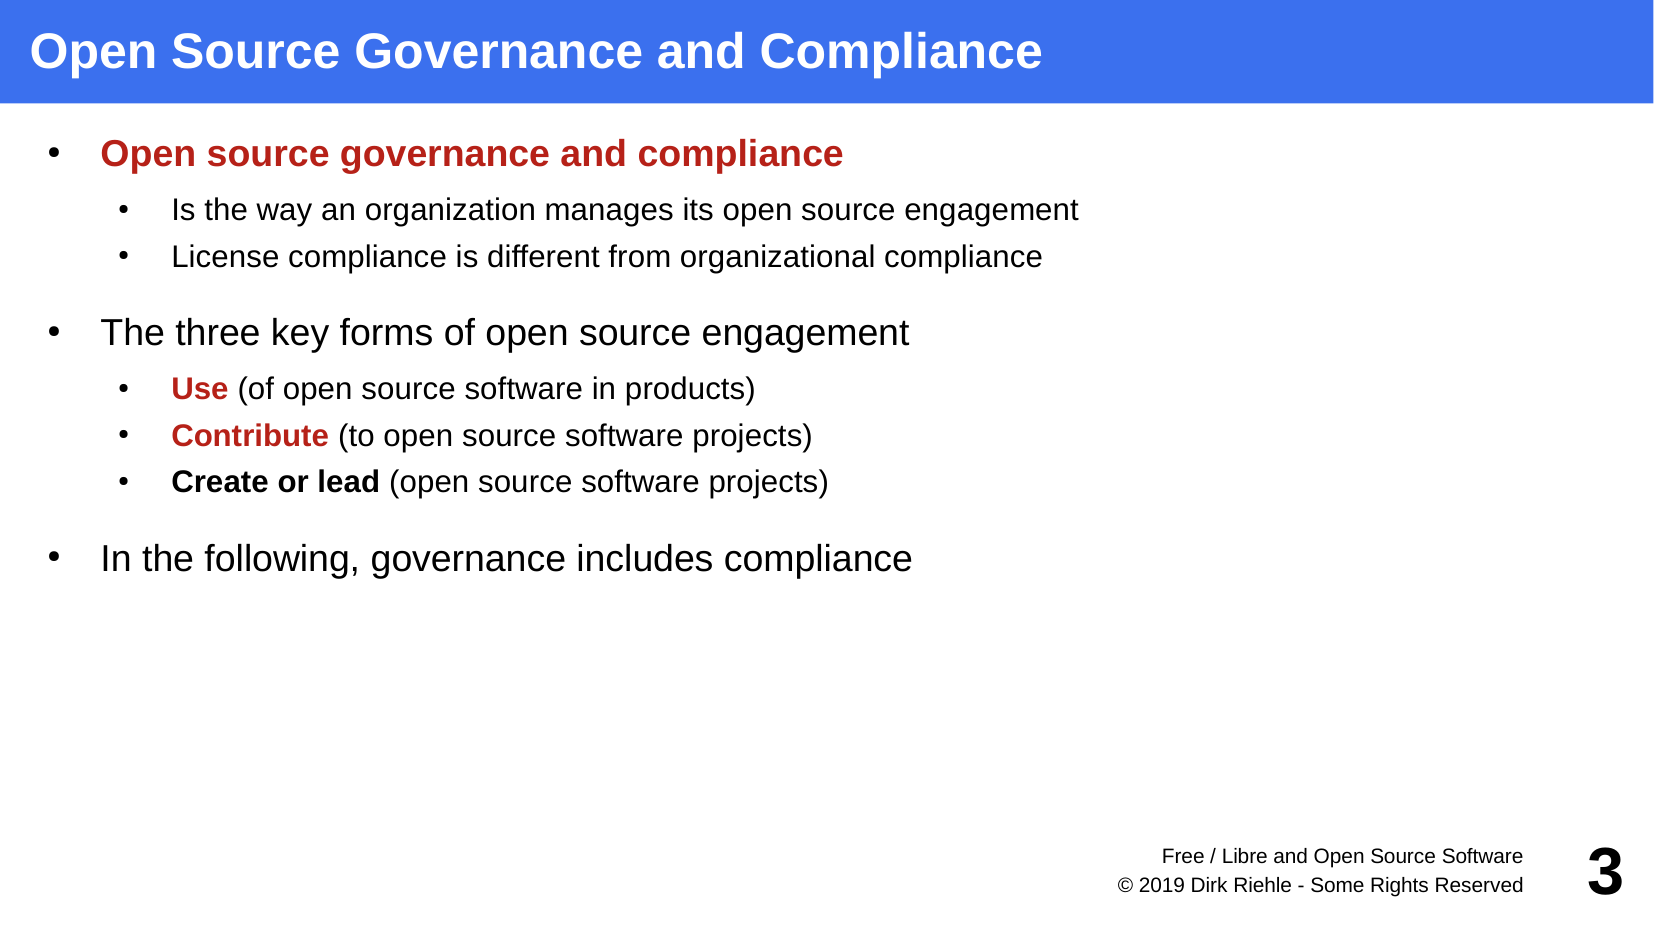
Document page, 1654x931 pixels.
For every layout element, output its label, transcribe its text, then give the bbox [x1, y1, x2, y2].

list Open source governance and compliance Is the way an organization manages its open source engagement License compliance is different from organizational compliance The three key forms of open source engagement Use (of open source software in products) Contribute (to open source software projects) Create or lead (open source software projects) In the following, governance includes compliance [29, 132, 1625, 813]
title Open Source Governance and Compliance [0, 0, 1654, 104]
